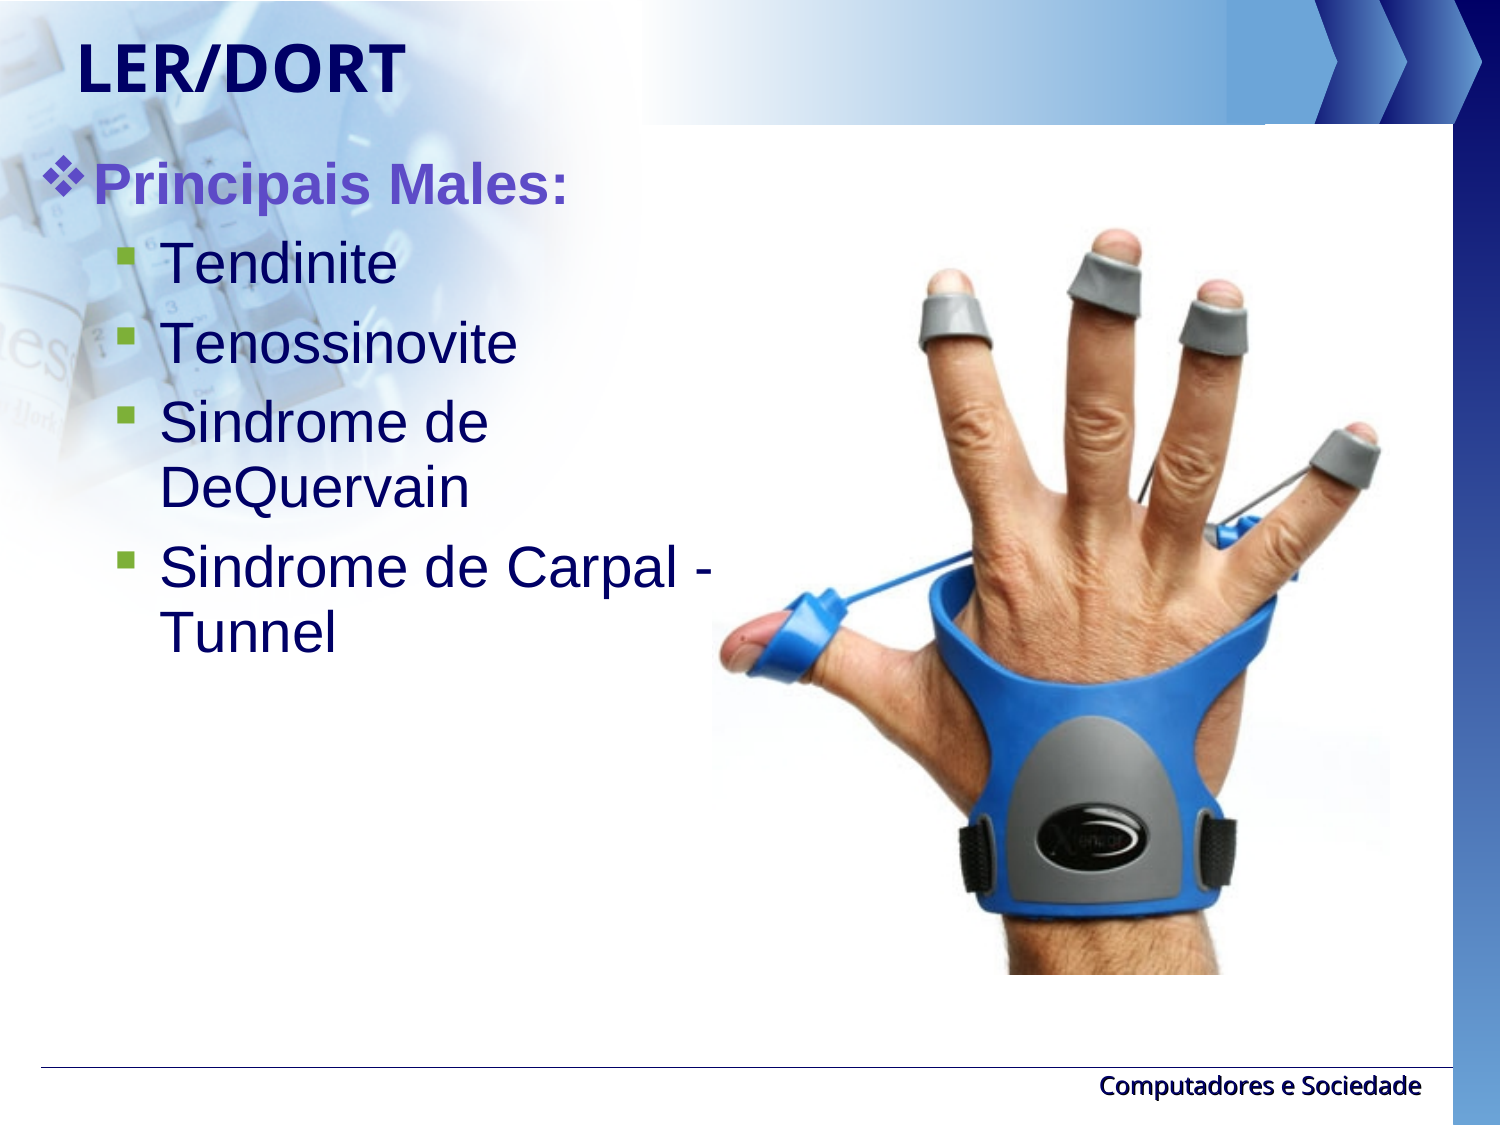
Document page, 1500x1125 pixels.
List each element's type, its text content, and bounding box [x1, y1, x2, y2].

title LER/DORT [74, 0, 1300, 155]
picture [712, 224, 1390, 976]
list Principais Males: Tendinite Tenossinovite Sindrome de DeQuervain Sindrome de Carpal - Tunnel [37, 151, 715, 1051]
